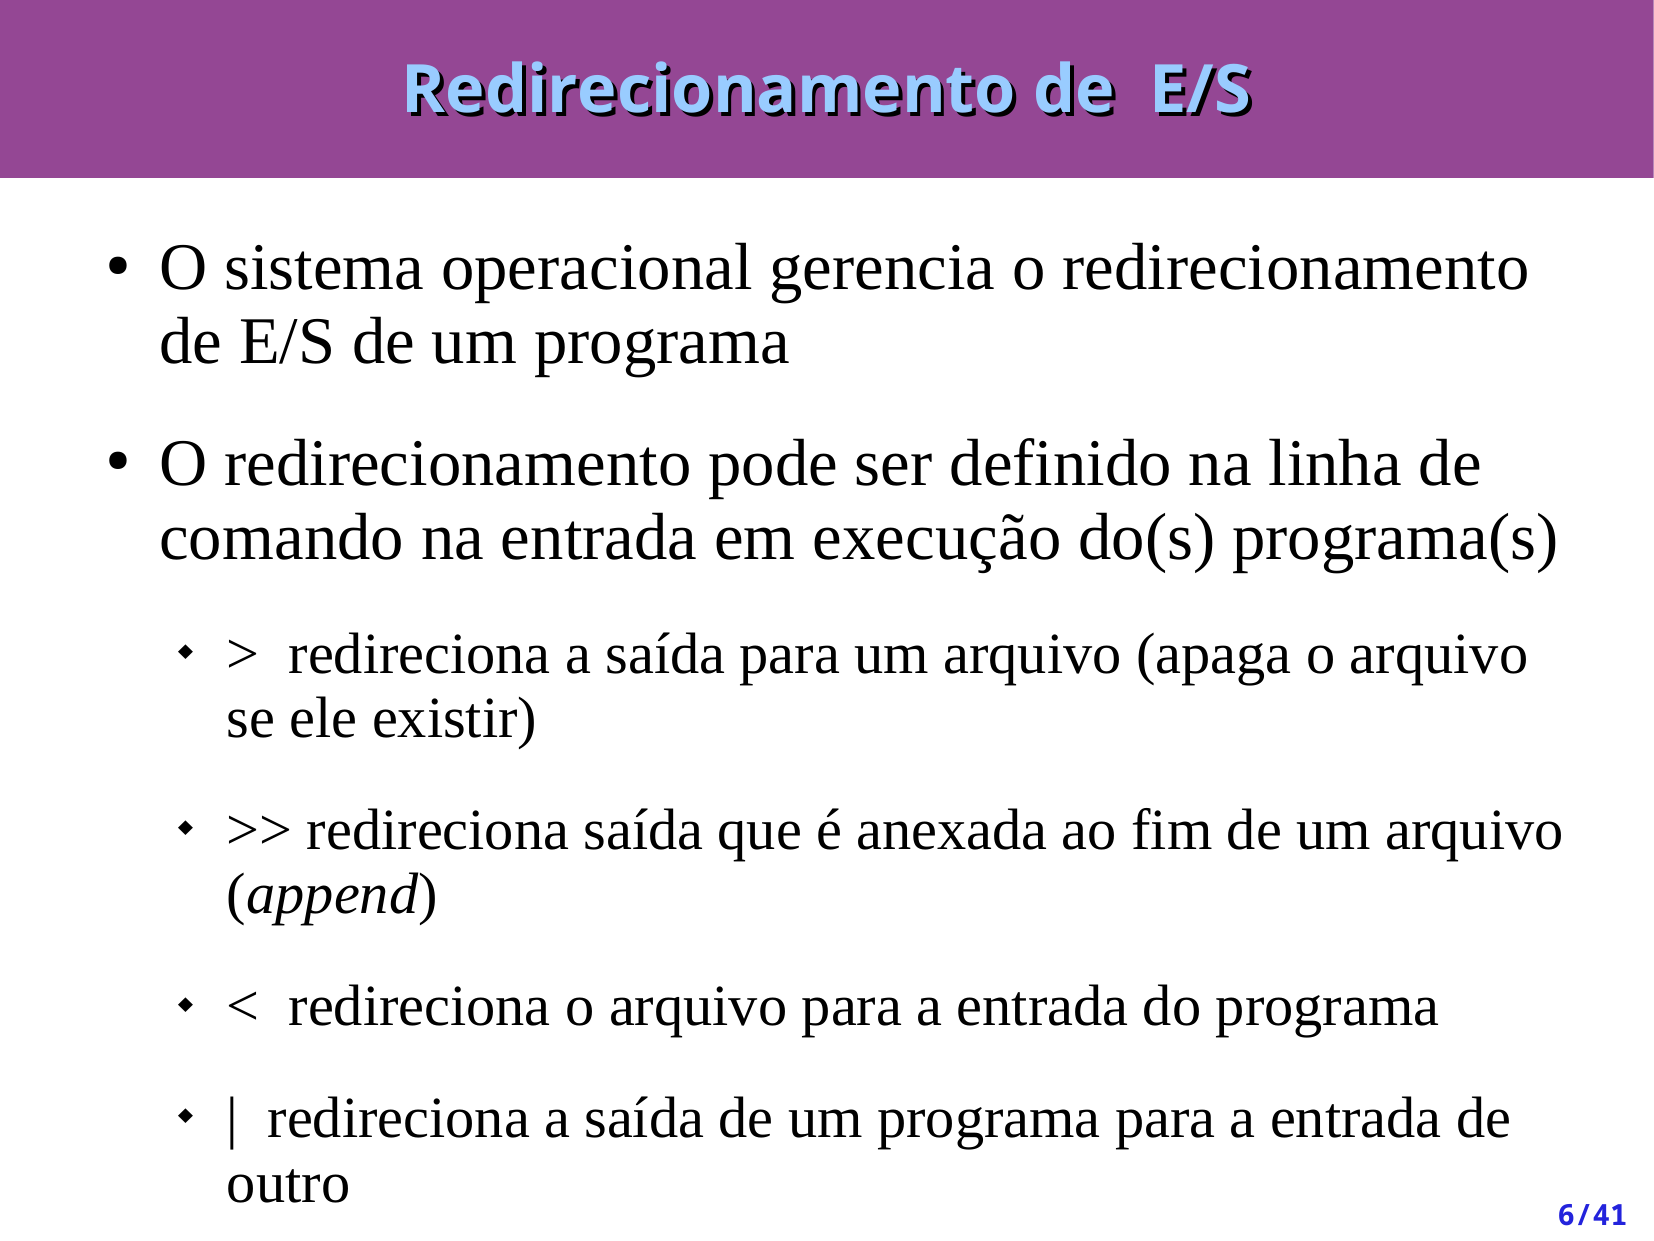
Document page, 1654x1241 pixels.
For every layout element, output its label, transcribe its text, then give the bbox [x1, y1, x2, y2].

list O sistema operacional gerencia o redirecionamento de E/S de um programa O redirecionamento pode ser definido na linha de comando na entrada em execução do(s) programa(s) > redireciona a saída para um arquivo (apaga o arquivo se ele existir) >> redireciona saída que é anexada ao fim de um arquivo (append) < redireciona o arquivo para a entrada do programa | redireciona a saída de um programa para a entrada de outro [88, 230, 1577, 1217]
title Redirecionamento de E/S [82, 0, 1571, 176]
